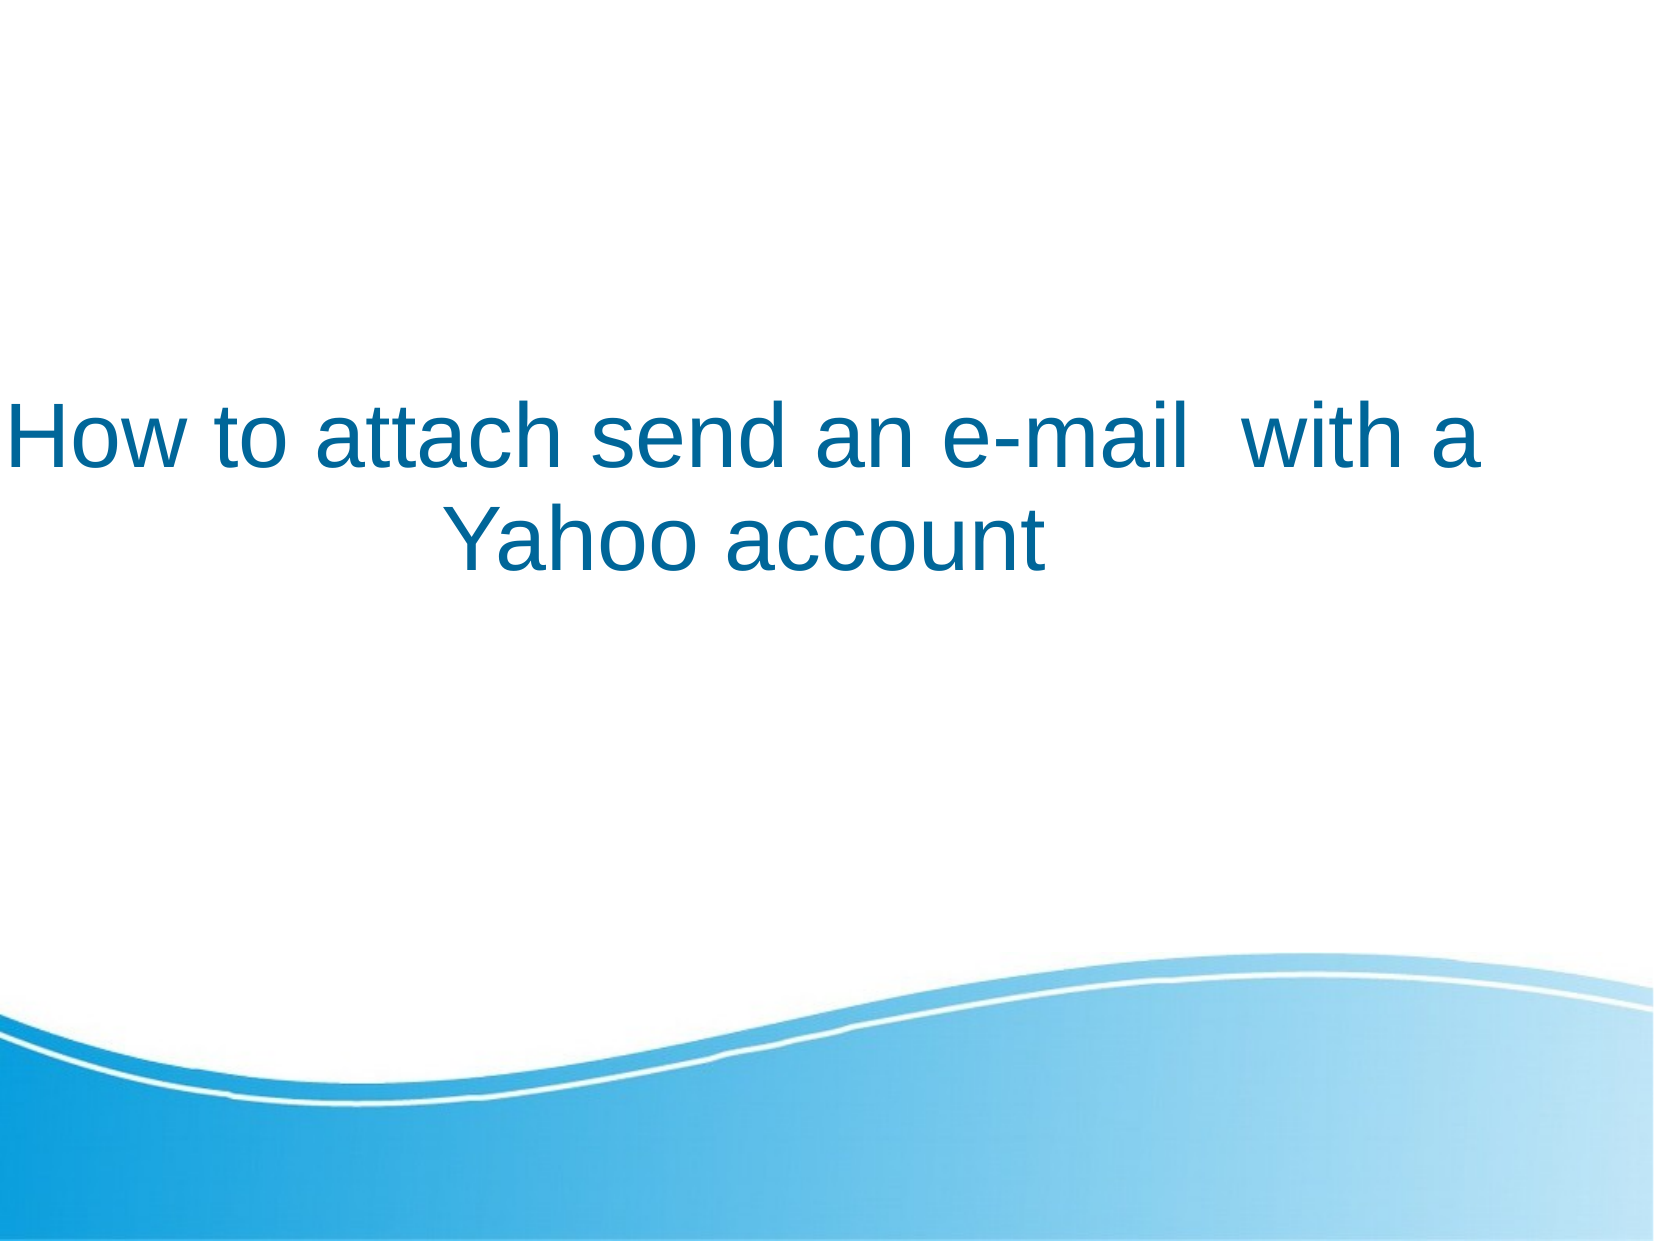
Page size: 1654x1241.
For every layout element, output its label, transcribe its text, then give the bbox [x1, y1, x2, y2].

title How to attach send an e-mail with a Yahoo account [0, 384, 1489, 592]
picture [0, 952, 1654, 1241]
